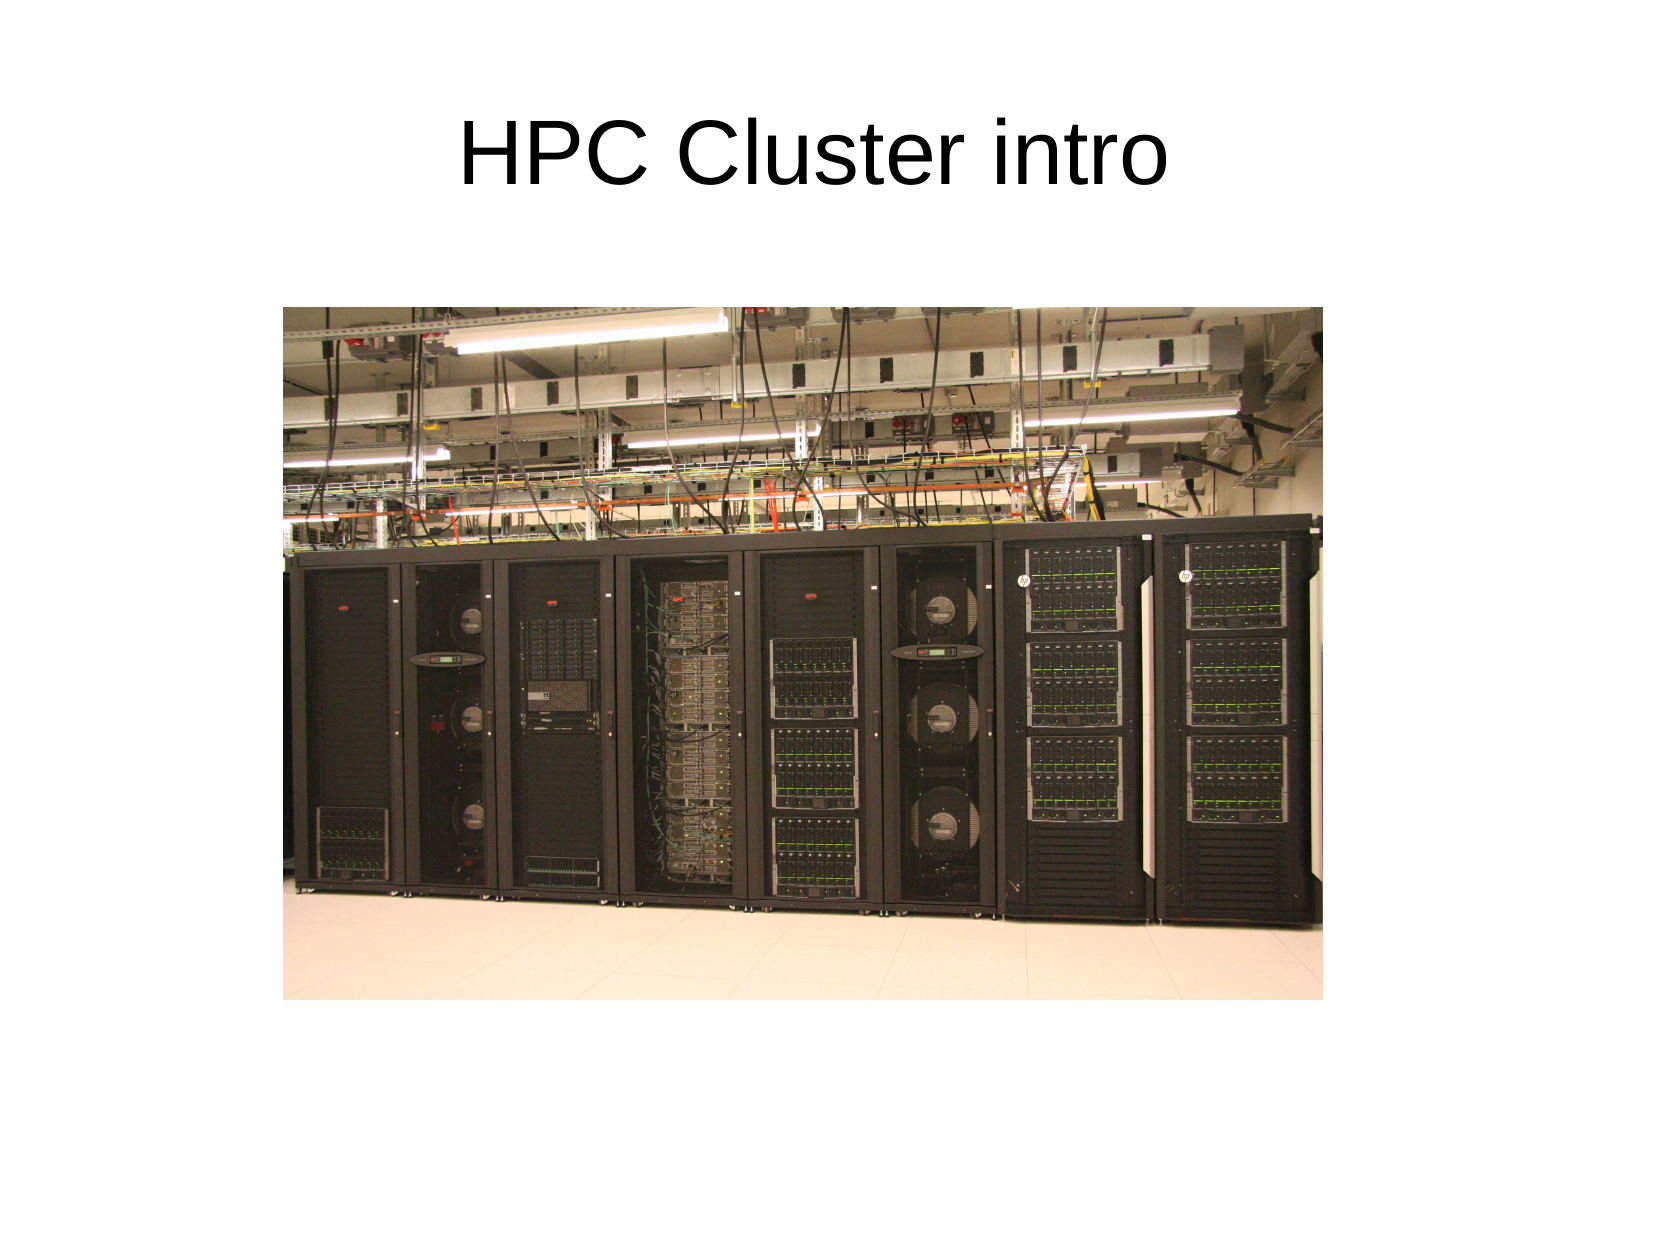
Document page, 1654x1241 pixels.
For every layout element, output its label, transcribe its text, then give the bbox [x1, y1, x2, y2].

picture [283, 307, 1323, 1000]
title HPC Cluster intro [82, 49, 1571, 257]
